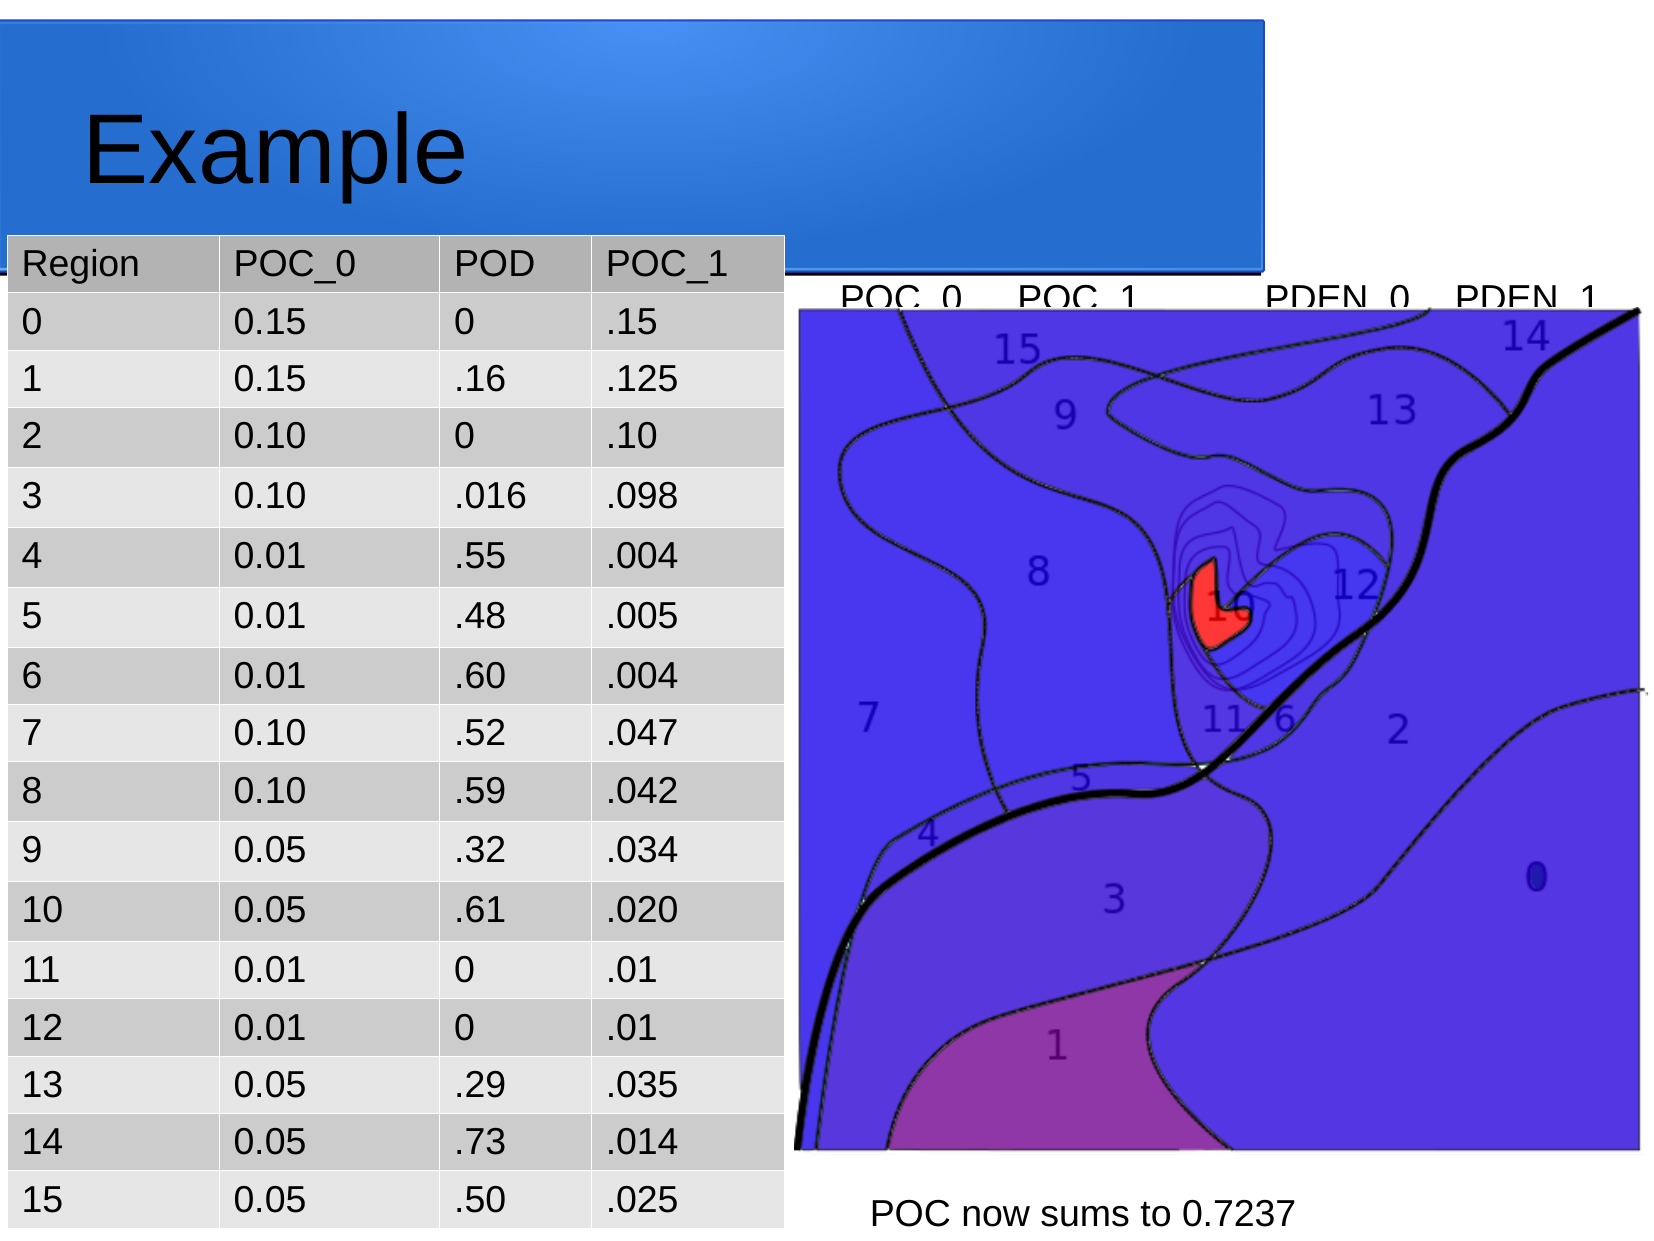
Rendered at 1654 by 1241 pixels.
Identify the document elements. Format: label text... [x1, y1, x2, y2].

table_cell 0.01 [220, 999, 439, 1056]
table_cell 8 [8, 762, 219, 821]
table_cell .32 [440, 822, 591, 881]
table_cell .73 [440, 1114, 591, 1170]
table_cell .61 [440, 882, 591, 941]
table_cell 6 [8, 648, 219, 704]
table_cell .035 [592, 1057, 784, 1113]
table_cell .15 [592, 293, 784, 350]
table_cell 0 [440, 293, 591, 350]
table_cell .004 [592, 528, 784, 587]
table_cell 11 [8, 942, 219, 998]
table_cell 3 [8, 468, 219, 527]
table_cell .047 [592, 705, 784, 761]
table_cell 0.15 [220, 351, 439, 407]
table_cell 0.01 [220, 528, 439, 587]
table_header POD [440, 236, 591, 292]
text_box PDEN_1 [1440, 270, 1616, 307]
table_cell 0 [440, 942, 591, 998]
table_cell 10 [8, 882, 219, 941]
table_header POC_0 [220, 236, 439, 292]
table_cell .025 [592, 1171, 784, 1228]
table_cell .004 [592, 648, 784, 704]
table_cell 0.05 [220, 1171, 439, 1228]
table_cell 0.01 [220, 648, 439, 704]
table_cell .16 [440, 351, 591, 407]
table_cell 0.10 [220, 468, 439, 527]
table_cell .01 [592, 942, 784, 998]
table_cell 2 [8, 408, 219, 467]
table_cell 0.10 [220, 408, 439, 467]
table_cell 0.01 [220, 942, 439, 998]
table_cell .125 [592, 351, 784, 407]
table_cell 0 [8, 293, 219, 350]
table_header Region [8, 236, 219, 292]
table_cell 0.15 [220, 293, 439, 350]
table_cell 0.01 [220, 588, 439, 647]
table_cell .098 [592, 468, 784, 527]
table_cell 1 [8, 351, 219, 407]
table_cell .005 [592, 588, 784, 647]
table_header POC_1 [592, 236, 784, 292]
table_cell .034 [592, 822, 784, 881]
picture [794, 307, 1650, 1156]
table_cell 12 [8, 999, 219, 1056]
text_box POC now sums to 0.7237 [855, 1185, 1312, 1241]
table_cell 0 [440, 408, 591, 467]
table_cell .10 [592, 408, 784, 467]
table_cell .60 [440, 648, 591, 704]
table_cell 0.05 [220, 1057, 439, 1113]
table_cell .29 [440, 1057, 591, 1113]
table_cell 0.05 [220, 1114, 439, 1170]
text_box POC_0 [825, 270, 978, 307]
table_cell 0.05 [220, 882, 439, 941]
table_cell .020 [592, 882, 784, 941]
table_cell .016 [440, 468, 591, 527]
table_cell 7 [8, 705, 219, 761]
table_cell .01 [592, 999, 784, 1056]
title Example [82, 47, 1235, 252]
table_cell .59 [440, 762, 591, 821]
table_cell 0 [440, 999, 591, 1056]
table_cell .014 [592, 1114, 784, 1170]
table_cell 15 [8, 1171, 219, 1228]
table_cell 13 [8, 1057, 219, 1113]
table_cell 9 [8, 822, 219, 881]
table_cell 0.05 [220, 822, 439, 881]
table_cell 0.10 [220, 762, 439, 821]
text_box PDEN_0 [1249, 270, 1426, 307]
table_cell 5 [8, 588, 219, 647]
table_cell .55 [440, 528, 591, 587]
table_cell .042 [592, 762, 784, 821]
table_cell .48 [440, 588, 591, 647]
table_cell .52 [440, 705, 591, 761]
table_cell 14 [8, 1114, 219, 1170]
table_cell 4 [8, 528, 219, 587]
text_box POC_1 [1002, 270, 1156, 307]
table_cell .50 [440, 1171, 591, 1228]
table_cell 0.10 [220, 705, 439, 761]
